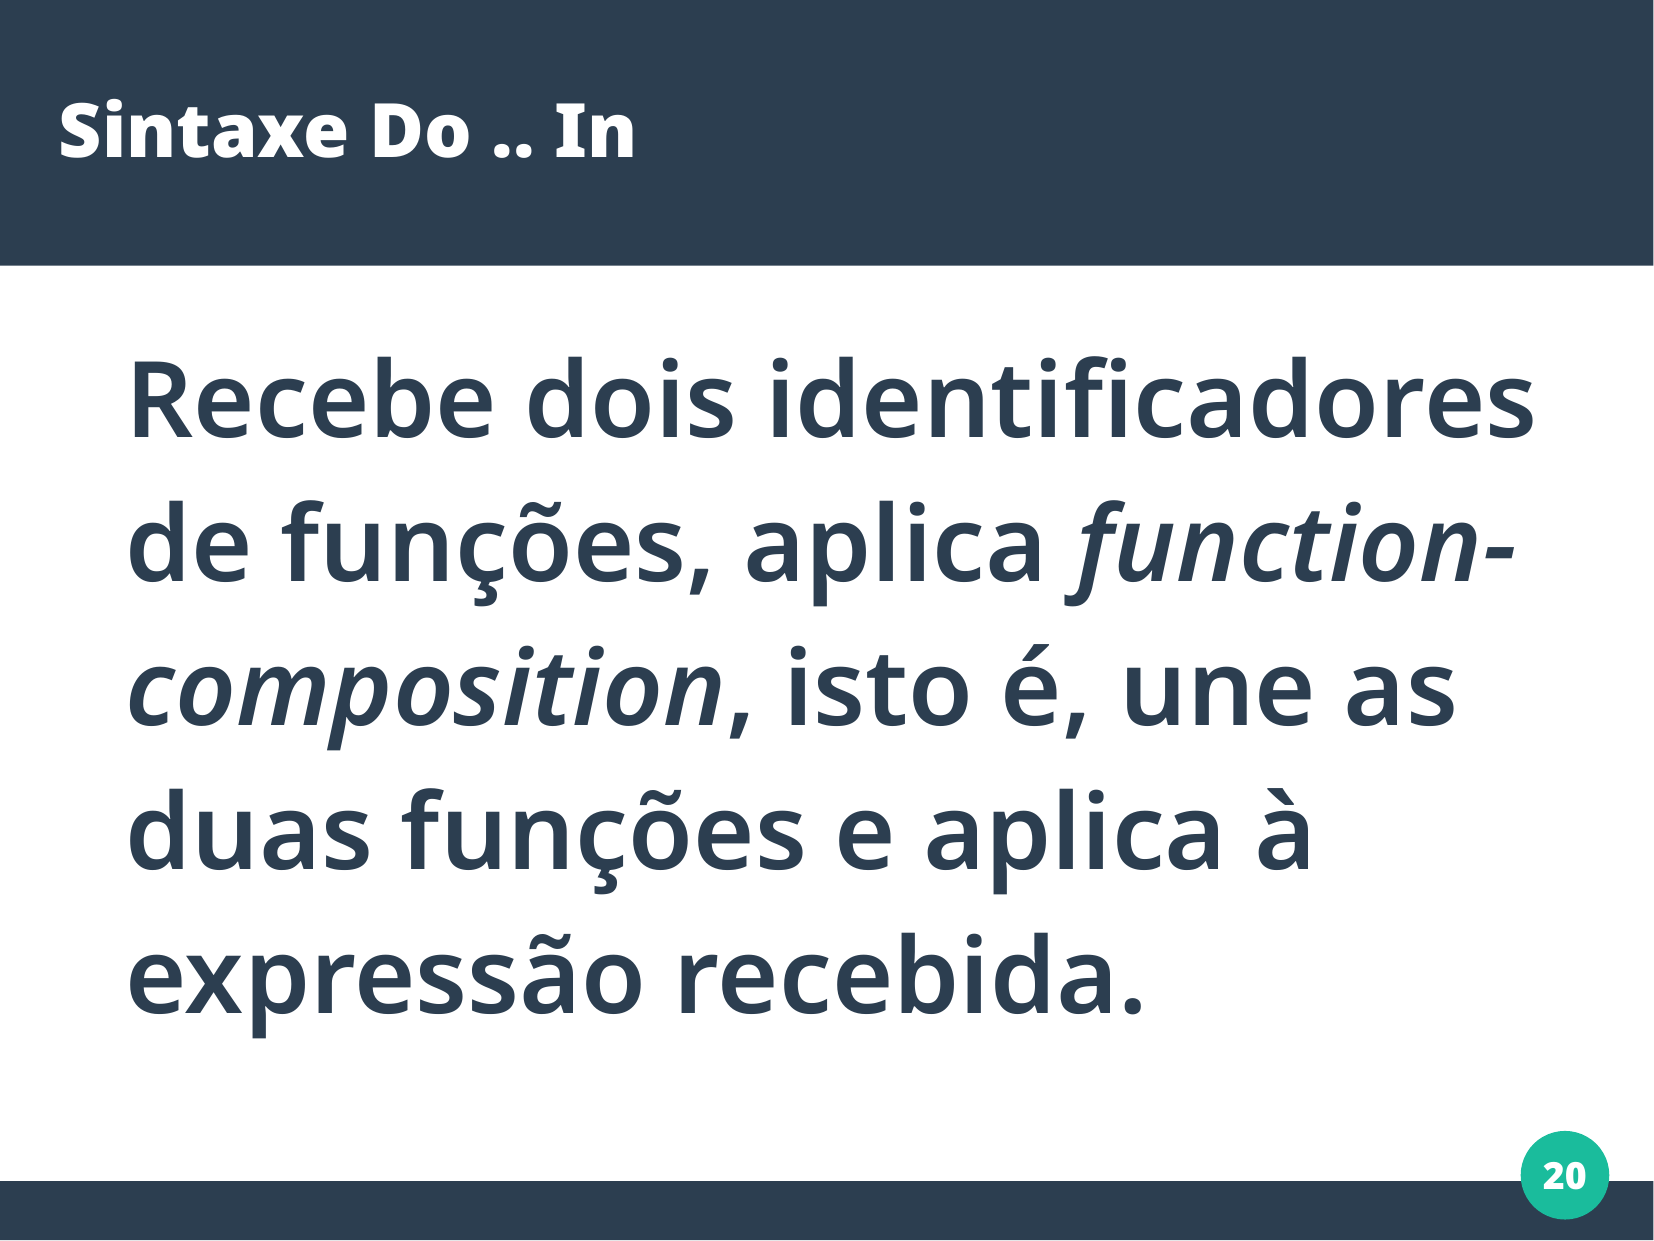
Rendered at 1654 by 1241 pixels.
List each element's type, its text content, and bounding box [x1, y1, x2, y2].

list Recebe dois identificadores de funções, aplica function-composition, isto é, une as duas funções e aplica à expressão recebida. [59, 324, 1595, 1152]
title Sintaxe Do .. In [59, 49, 1595, 207]
